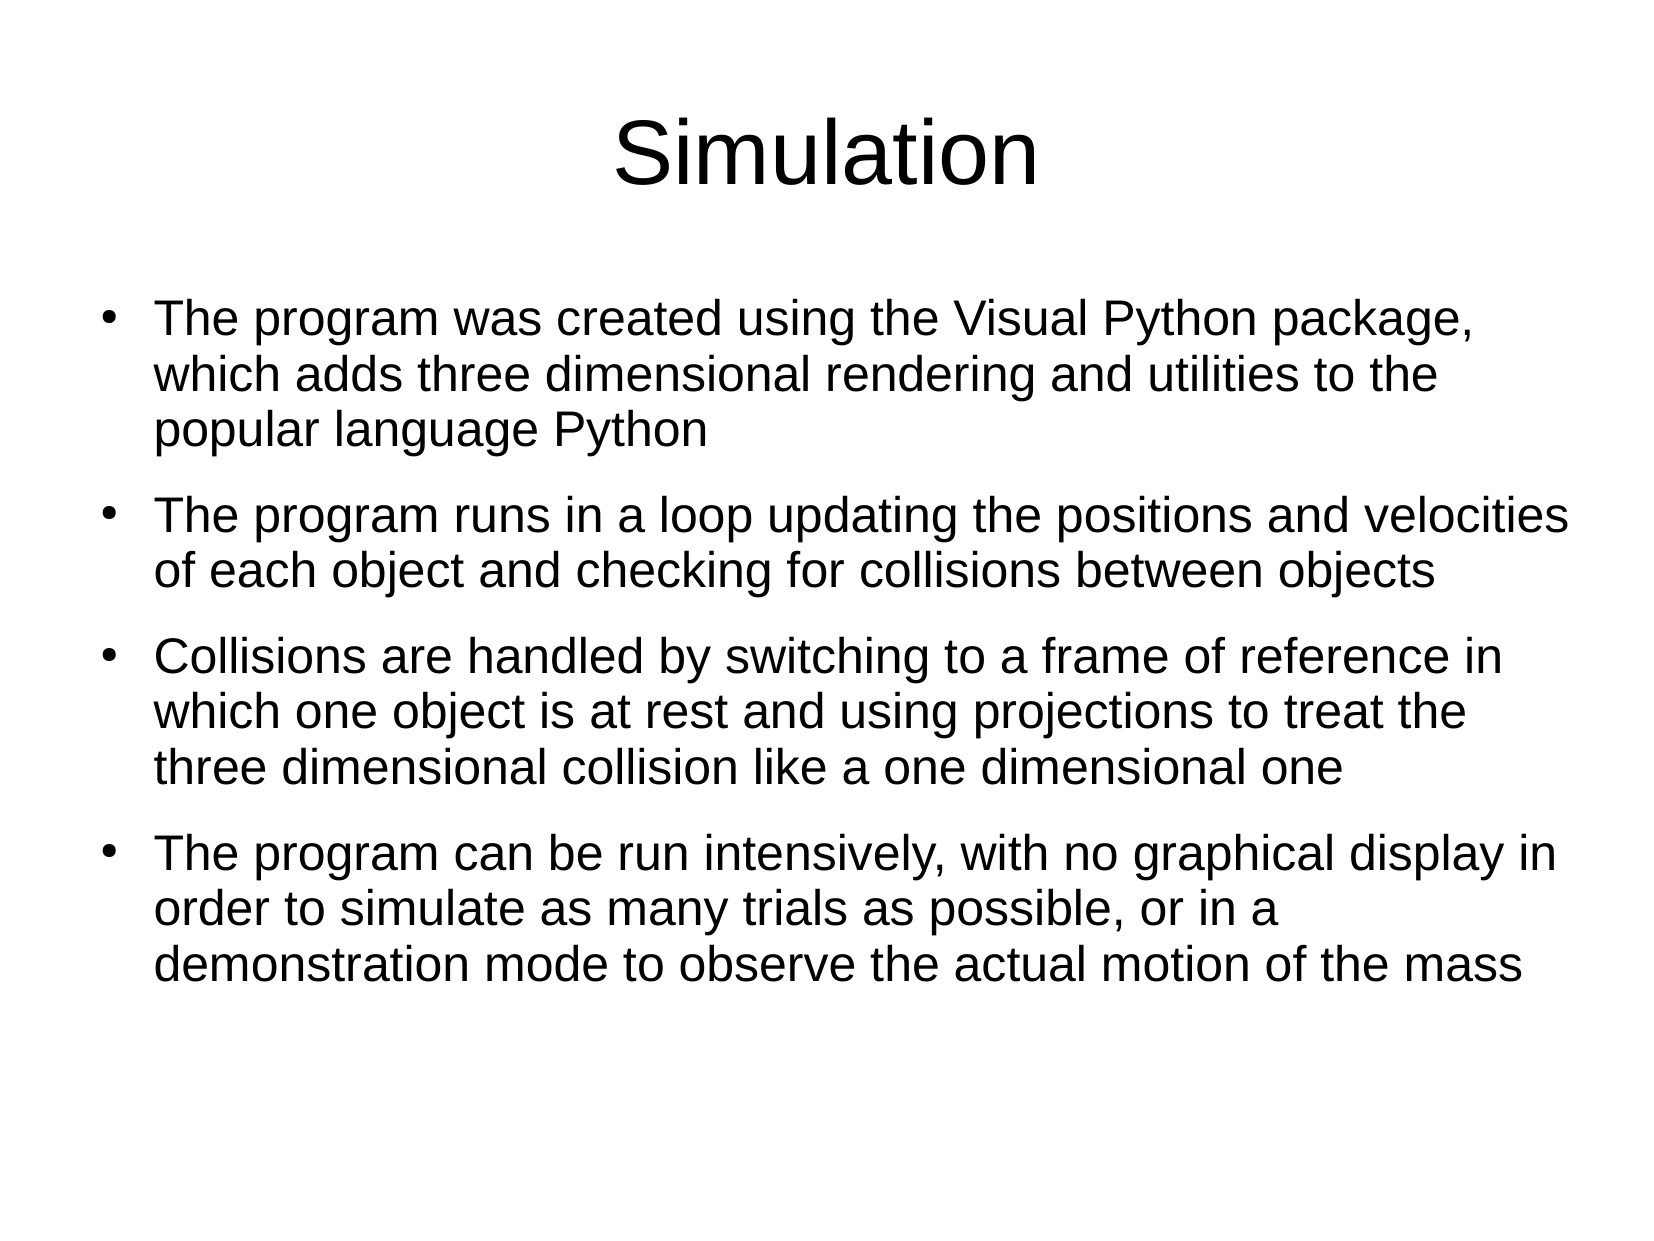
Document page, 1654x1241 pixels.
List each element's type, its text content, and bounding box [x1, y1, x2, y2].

title Simulation [82, 49, 1571, 257]
list The program was created using the Visual Python package, which adds three dimensional rendering and utilities to the popular language Python The program runs in a loop updating the positions and velocities of each object and checking for collisions between objects Collisions are handled by switching to a frame of reference in which one object is at rest and using projections to treat the three dimensional collision like a one dimensional one The program can be run intensively, with no graphical display in order to simulate as many trials as possible, or in a demonstration mode to observe the actual motion of the mass [82, 290, 1571, 1186]
